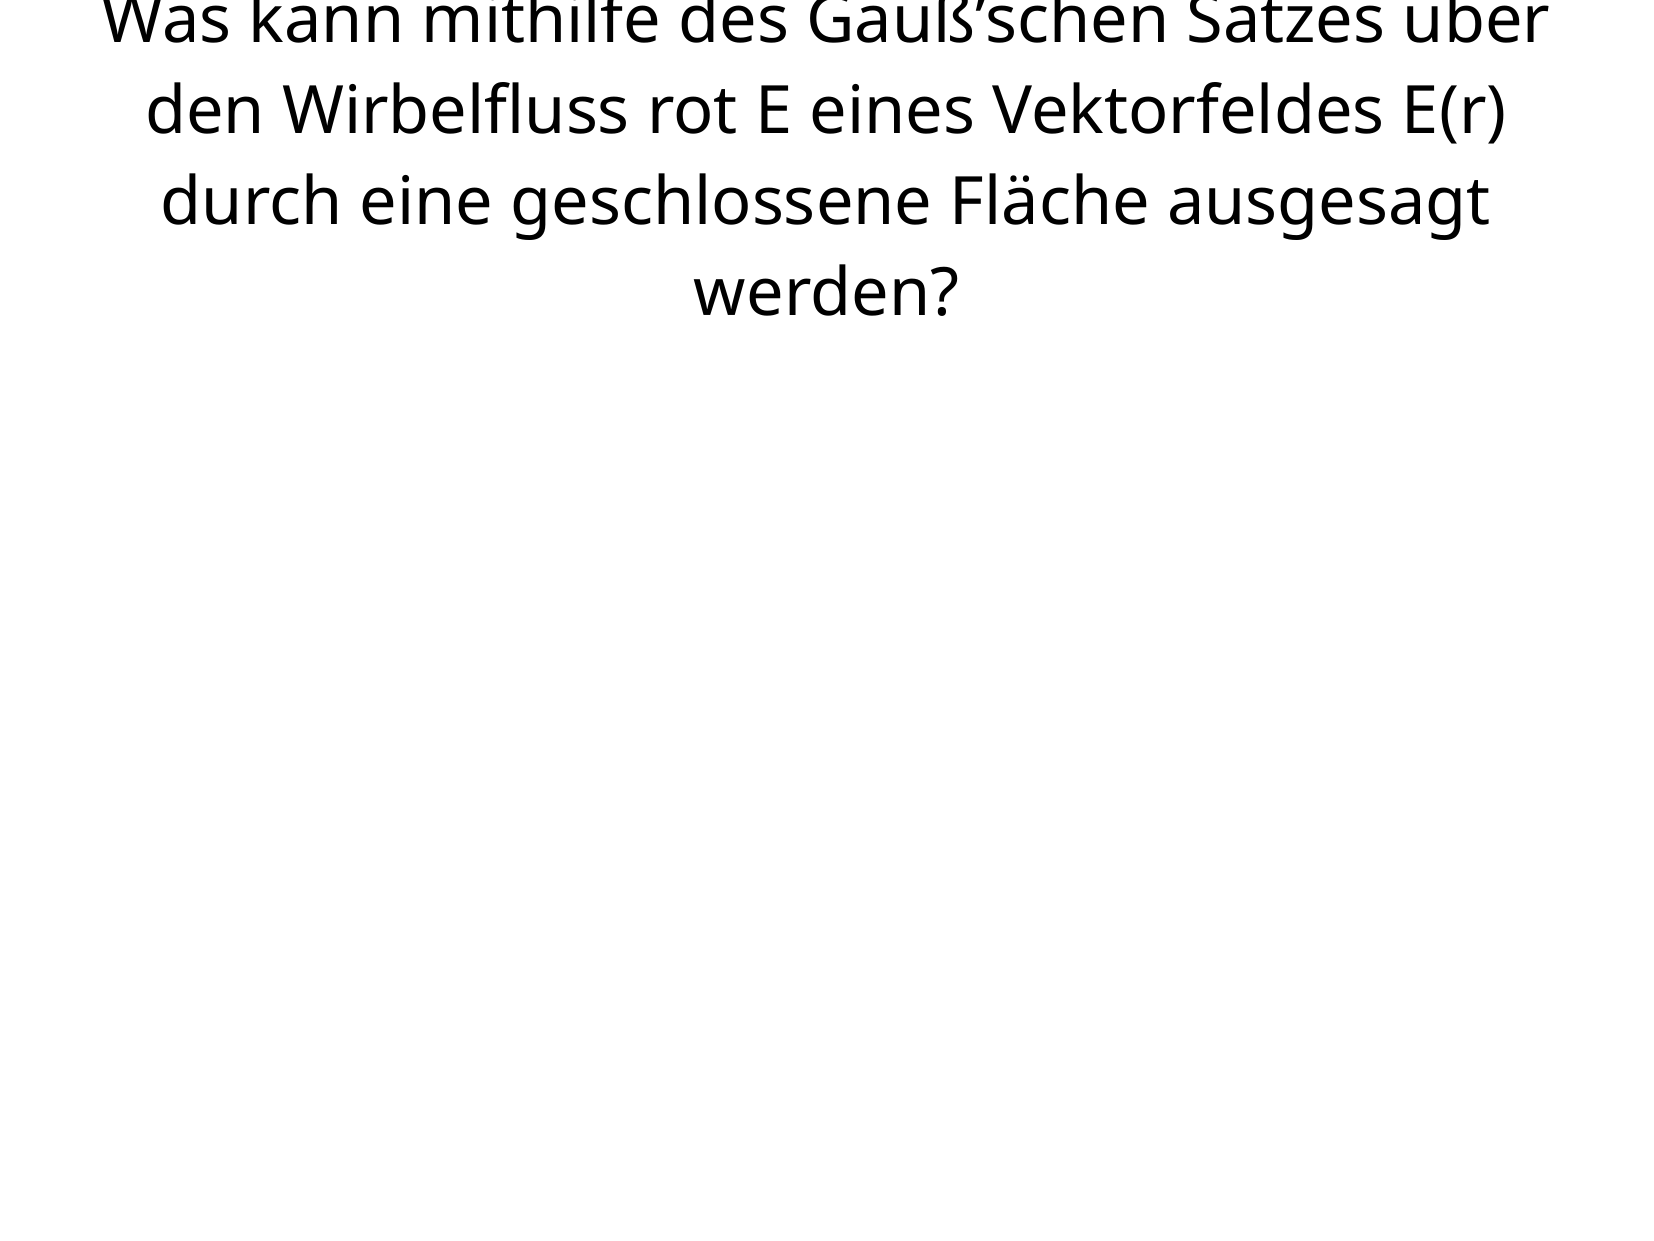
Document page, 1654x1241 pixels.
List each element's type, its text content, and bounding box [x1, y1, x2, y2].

title Was kann mithilfe des Gauß’schen Satzes über den Wirbelfluss rot E eines Vektorfeldes E(r) durch eine geschlossene Fläche ausgesagt werden? [82, 19, 1571, 287]
